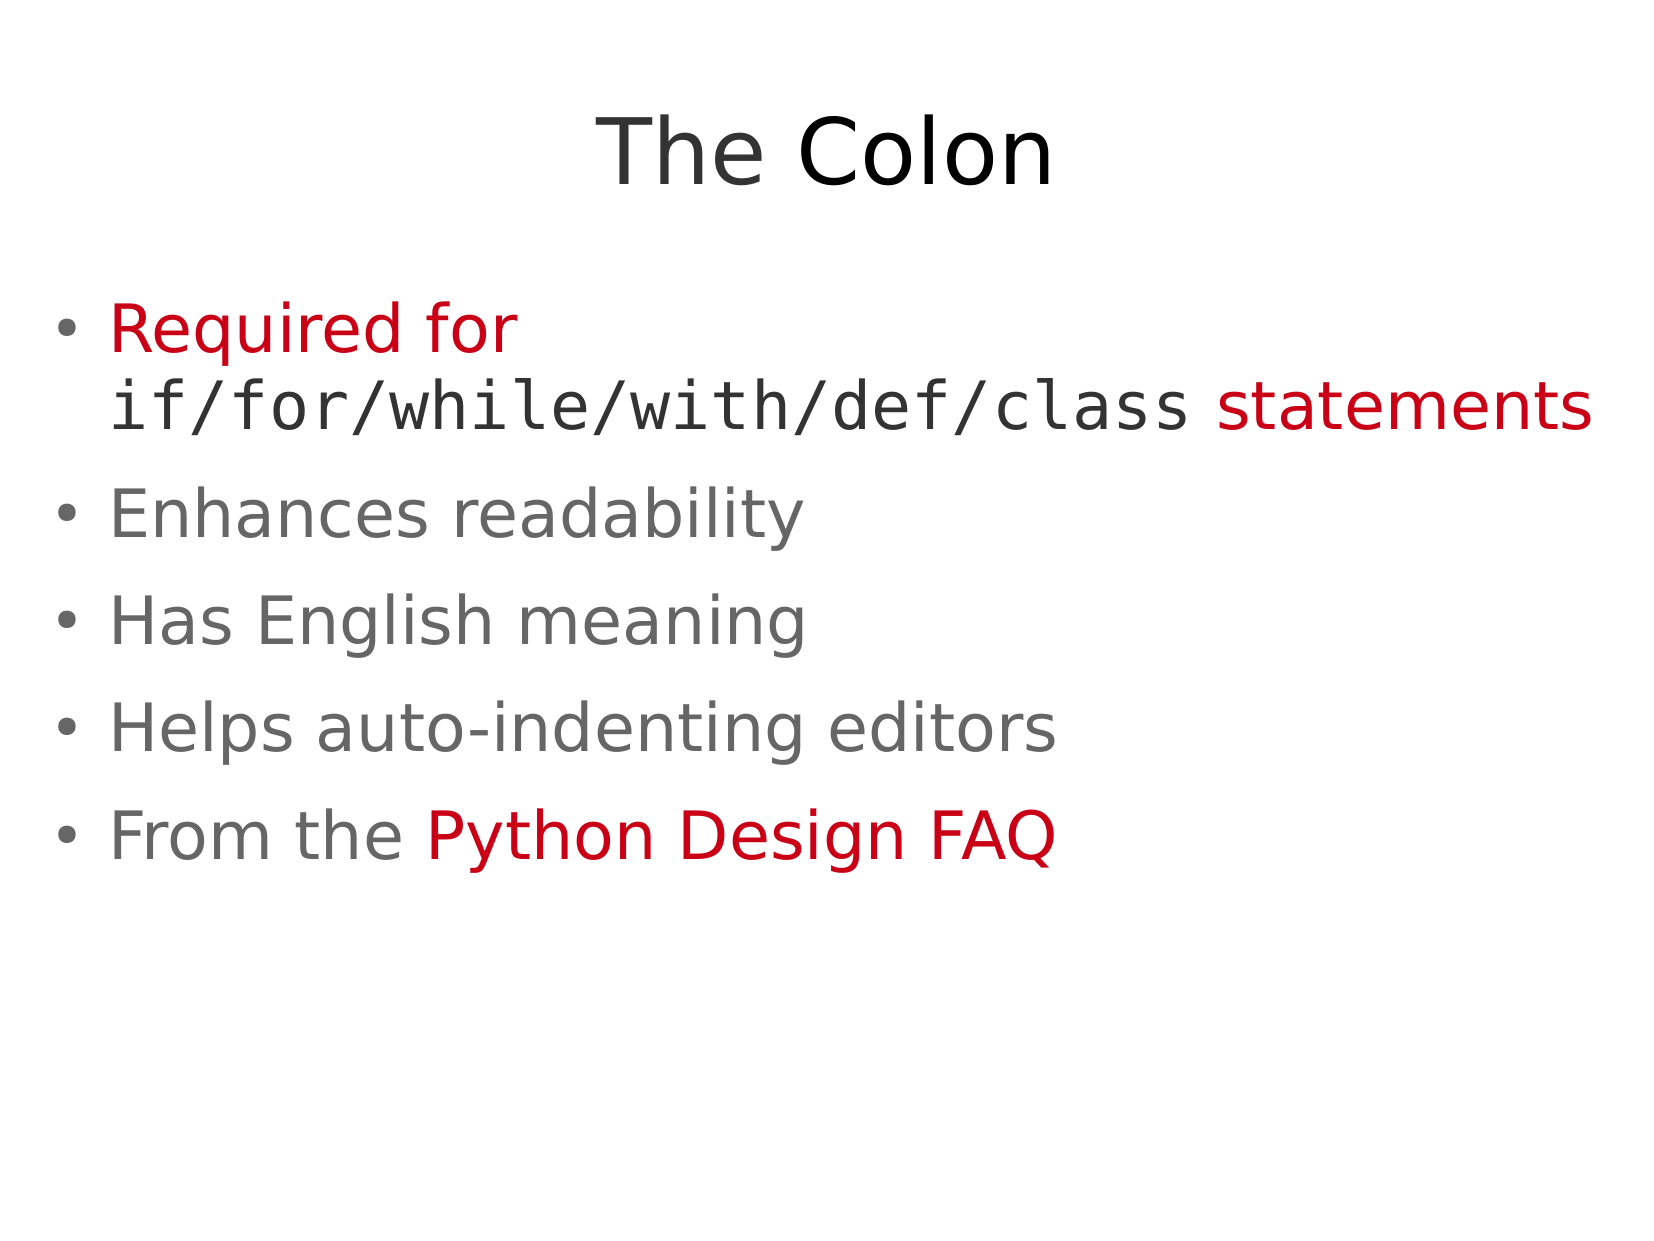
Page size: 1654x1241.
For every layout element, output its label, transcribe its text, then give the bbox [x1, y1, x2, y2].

title The Colon [82, 56, 1571, 250]
list Required for if/for/while/with/def/class statements Enhances readability Has English meaning Helps auto-indenting editors From the Python Design FAQ [37, 290, 1613, 1109]
